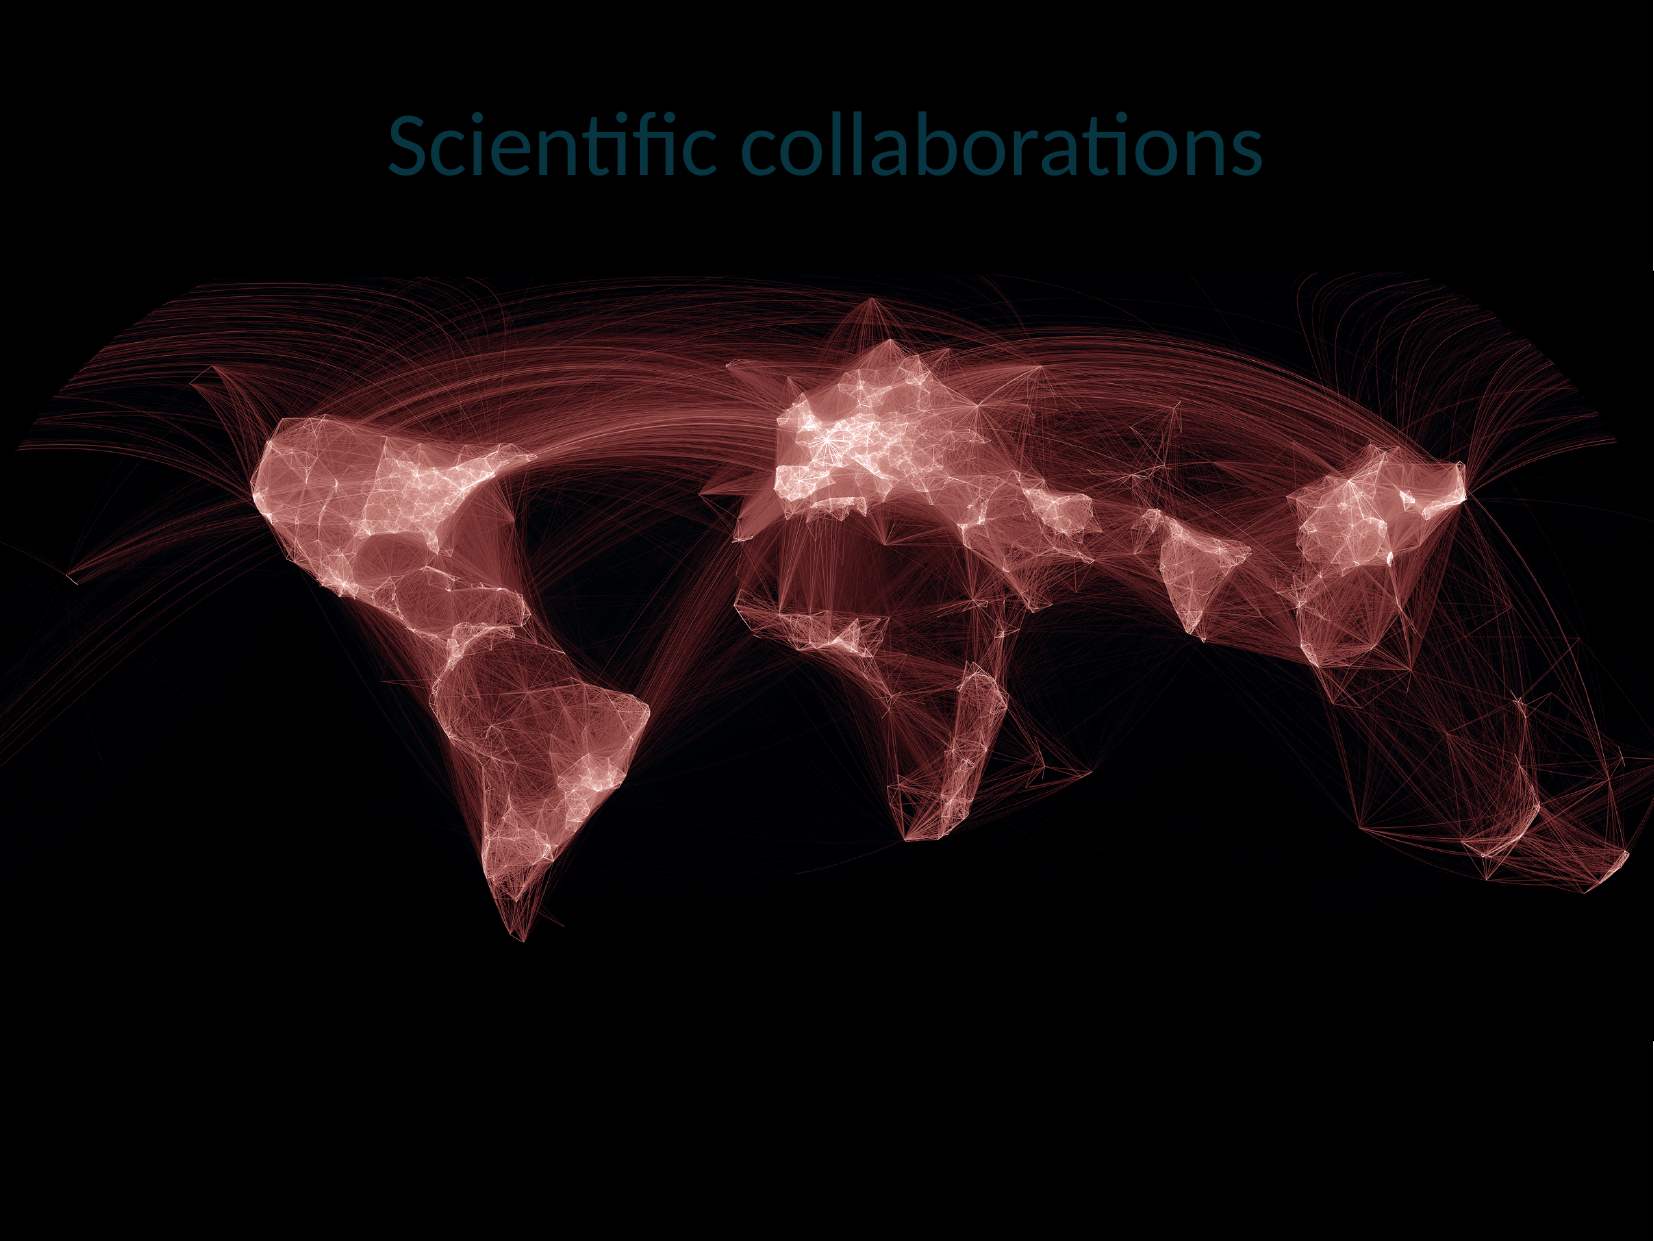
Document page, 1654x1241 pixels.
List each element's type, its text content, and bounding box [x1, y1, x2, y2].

picture [0, 270, 1654, 1050]
title Scientific collaborations [82, 49, 1571, 257]
